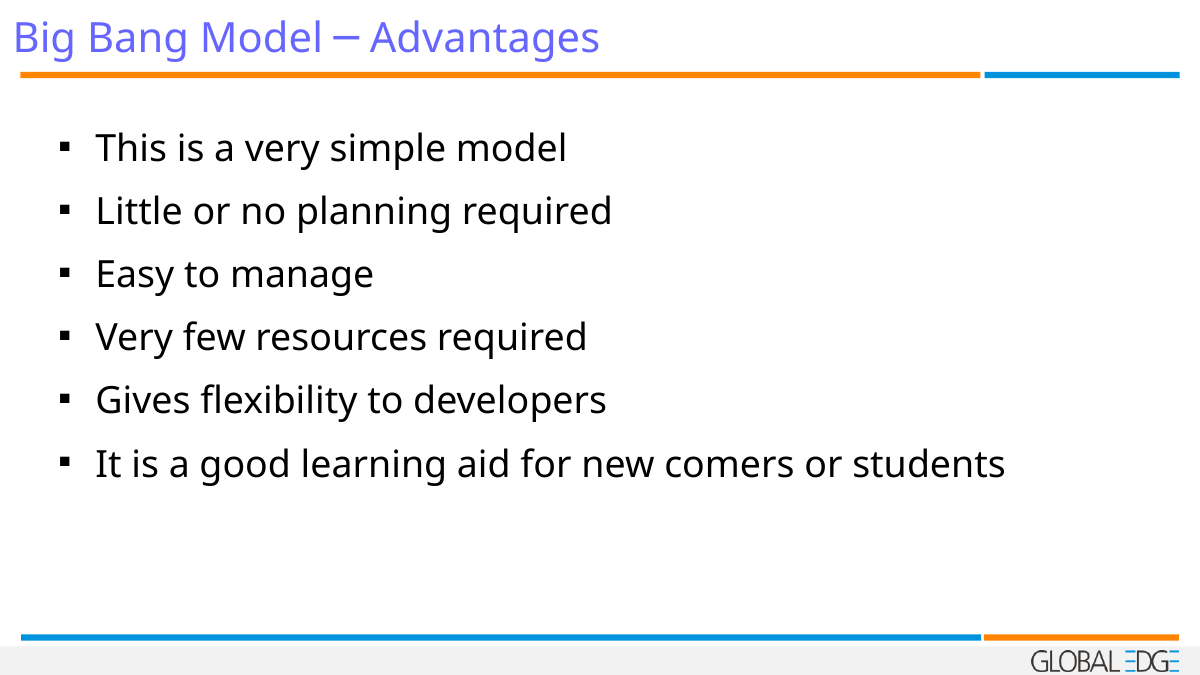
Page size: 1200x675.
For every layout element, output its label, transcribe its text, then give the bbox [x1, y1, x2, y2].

title Big Bang Model ─ Advantages [12, 9, 1088, 63]
subtitle This is a very simple model Little or no planning required Easy to manage Very few resources required Gives flexibility to developers It is a good learning aid for new comers or students [60, 121, 1140, 514]
picture [1031, 650, 1179, 672]
